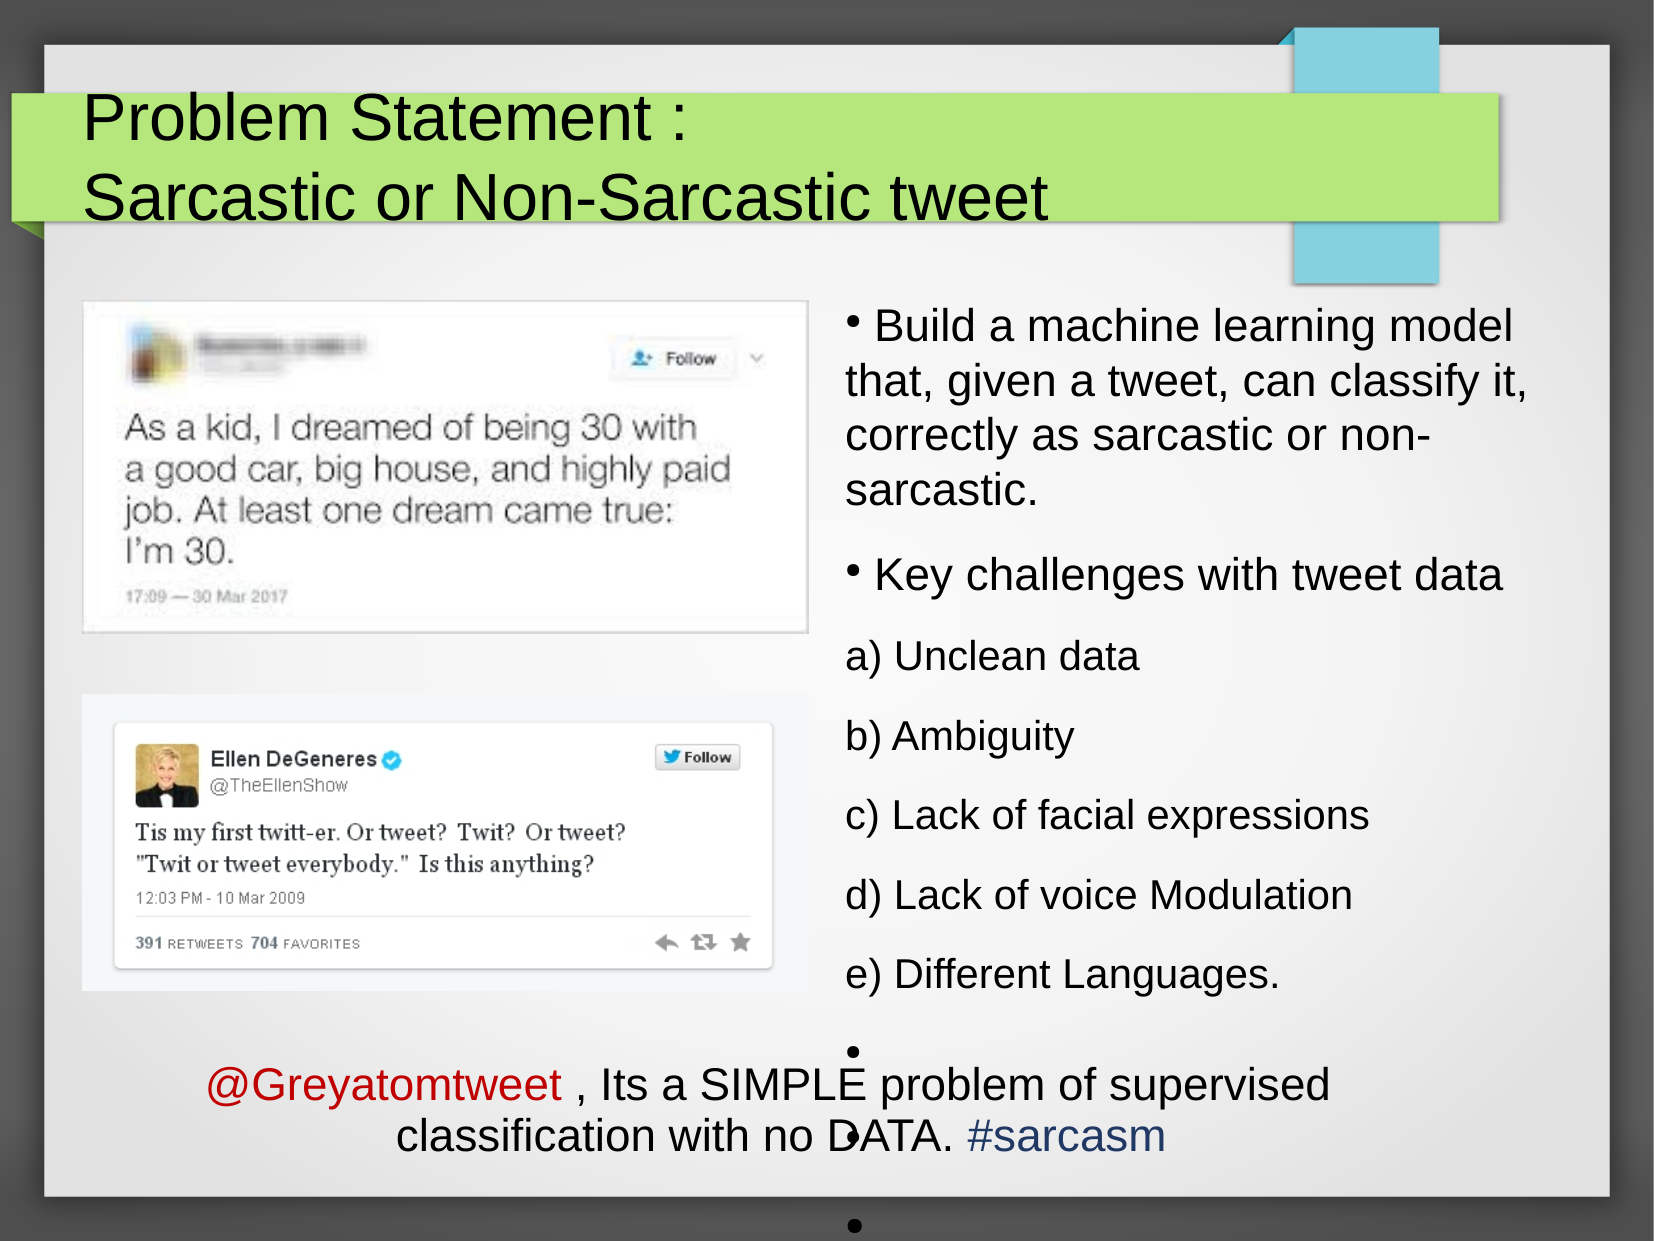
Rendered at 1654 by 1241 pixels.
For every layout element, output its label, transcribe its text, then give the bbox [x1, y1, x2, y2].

picture [82, 694, 809, 991]
picture [82, 300, 809, 634]
title Problem Statement : Sarcastic or Non-Sarcastic tweet [82, 72, 1398, 235]
text_box @Greyatomtweet , Its a SIMPLE problem of supervised classification with no DATA. #sarcasm [52, 1051, 1497, 1173]
list Build a machine learning model that, given a tweet, can classify it, correctly as sarcastic or non-sarcastic. Key challenges with tweet data a) Unclean data b) Ambiguity c) Lack of facial expressions d) Lack of voice Modulation e) Different Languages. [845, 295, 1572, 1015]
